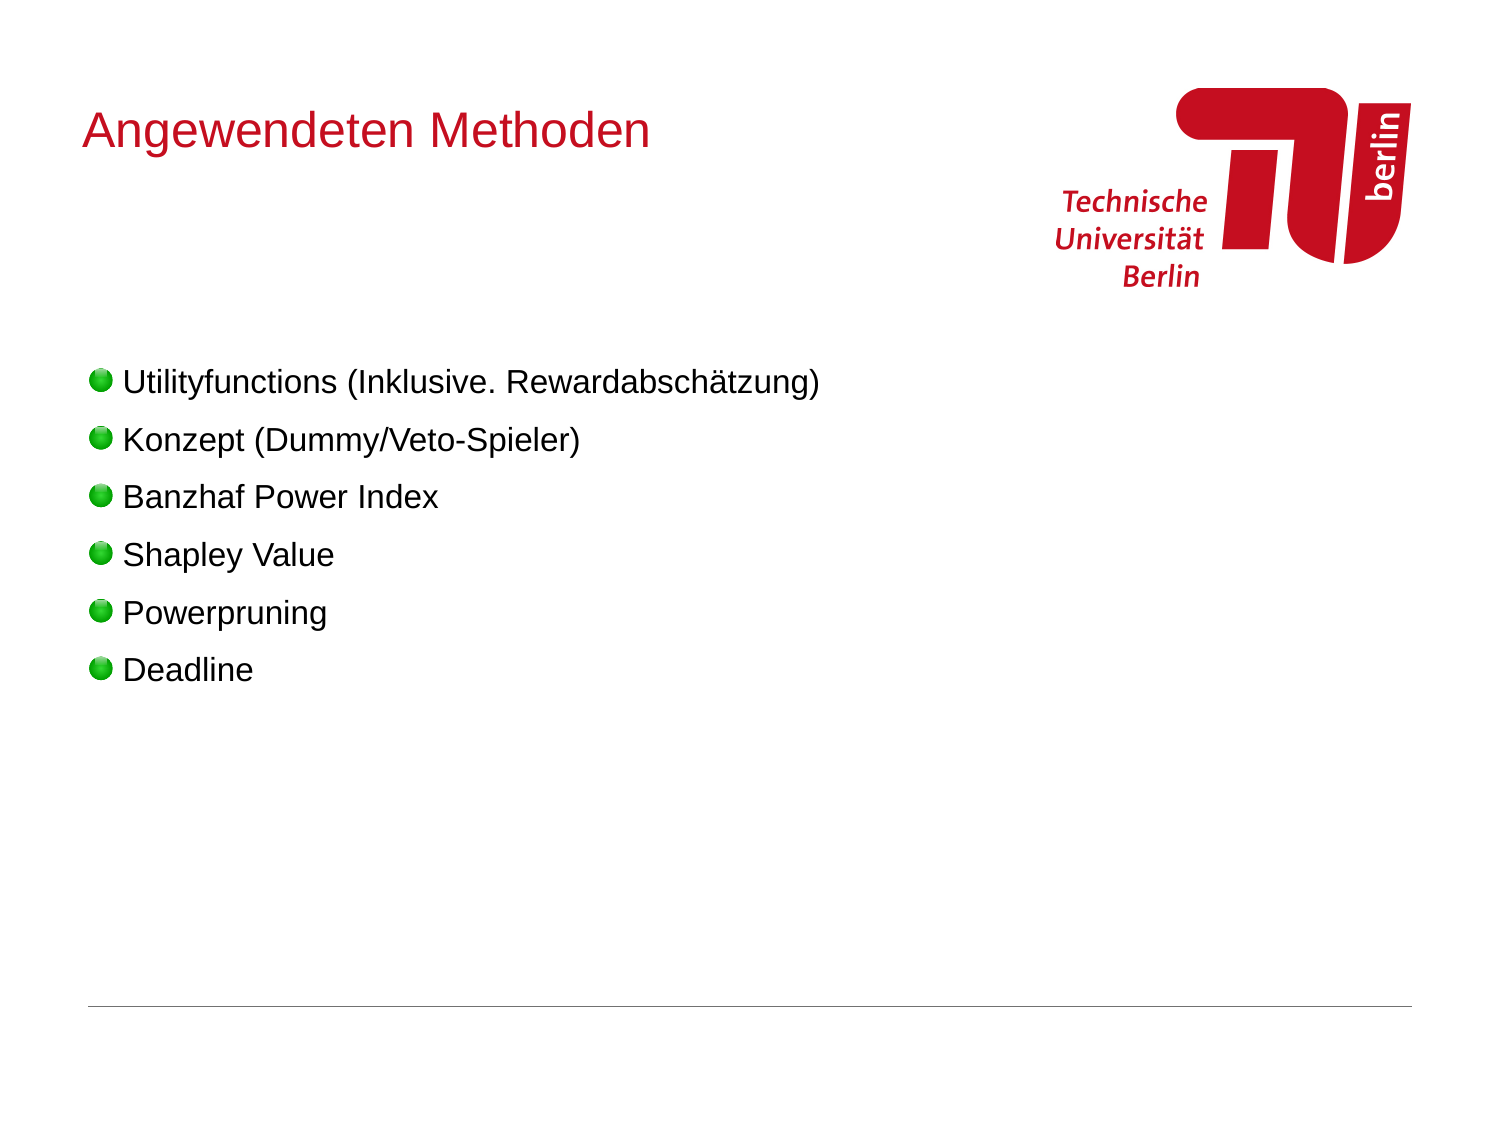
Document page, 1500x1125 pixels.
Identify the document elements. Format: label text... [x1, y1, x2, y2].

list Utilityfunctions (Inklusive. Rewardabschätzung) Konzept (Dummy/Veto-Spieler) Banzhaf Power Index Shapley Value Powerpruning Deadline [88, 354, 1411, 975]
picture [1056, 88, 1411, 287]
title Angewendeten Methoden [82, 94, 1028, 158]
